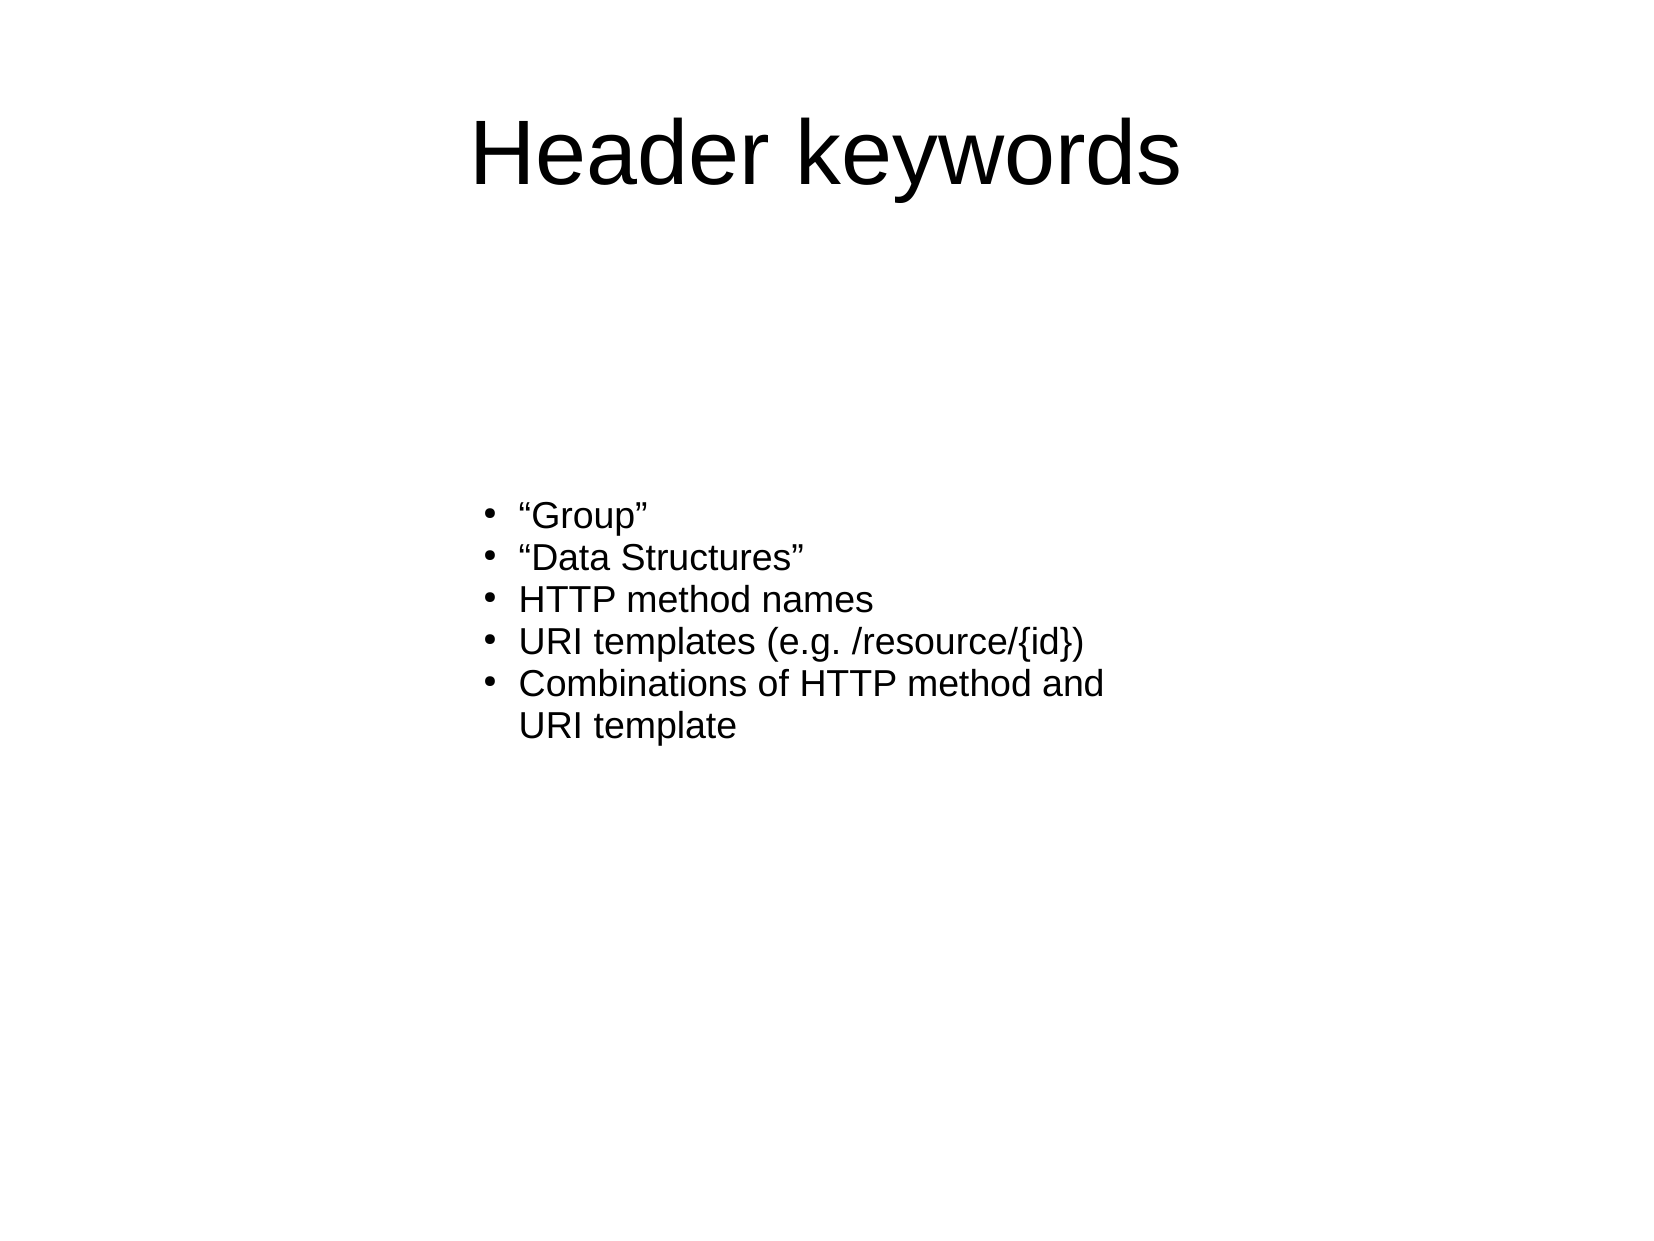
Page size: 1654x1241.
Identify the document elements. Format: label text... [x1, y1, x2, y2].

text_box “Group” “Data Structures” HTTP method names URI templates (e.g. /resource/{id}) Combinations of HTTP method and URI template [468, 488, 1185, 753]
title Header keywords [82, 49, 1571, 257]
